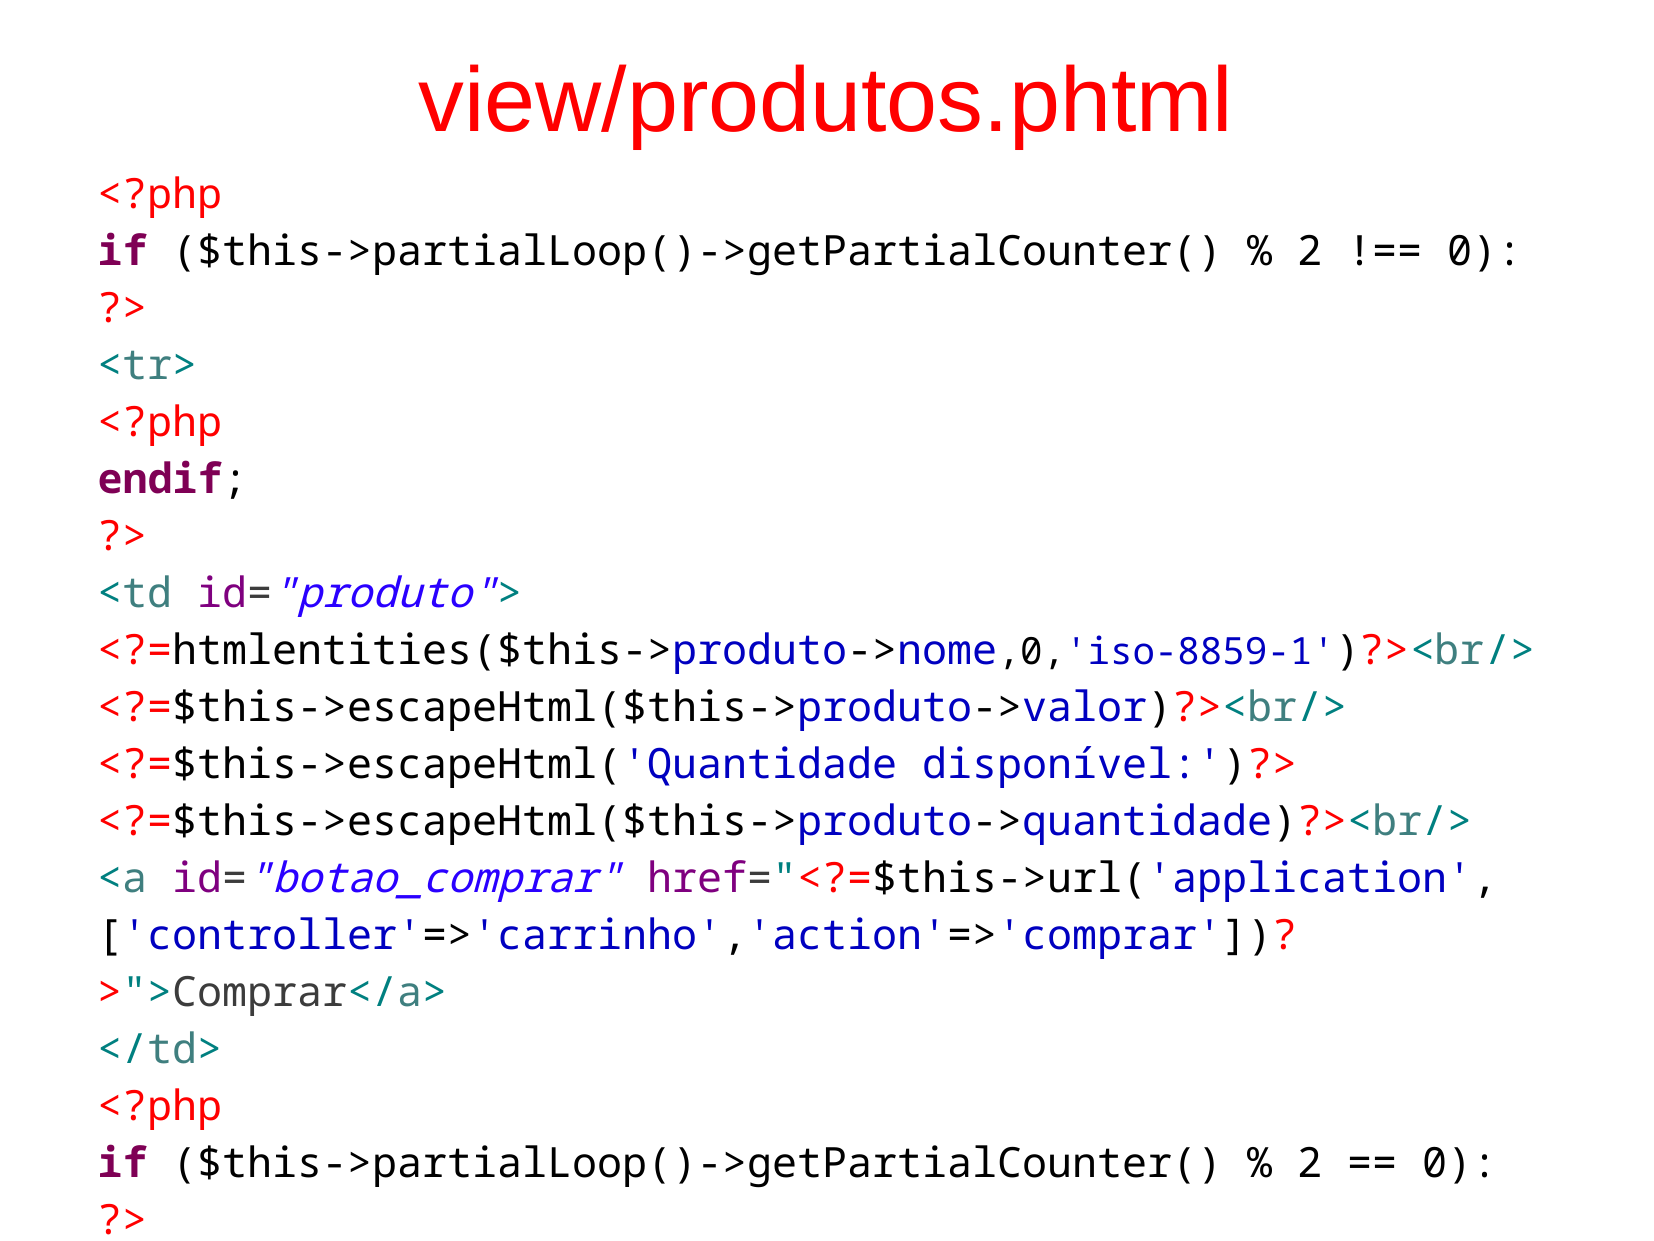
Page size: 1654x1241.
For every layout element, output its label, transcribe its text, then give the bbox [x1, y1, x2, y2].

title view/produtos.phtml [82, 0, 1571, 156]
text_box <?php if ($this->partialLoop()->getPartialCounter() % 2 !== 0): ?> <tr> <?php endif; ?> <td id="produto"> <?=htmlentities($this->produto->nome,0,'iso-8859-1')?><br/> <?=$this->escapeHtml($this->produto->valor)?><br/> <?=$this->escapeHtml('Quantidade disponível:')?> <?=$this->escapeHtml($this->produto->quantidade)?><br/> <a id="botao_comprar" href="<?=$this->url('application',['controller'=>'carrinho','action'=>'comprar'])?>">Comprar</a> </td> <?php if ($this->partialLoop()->getPartialCounter() % 2 == 0): ?> </tr> <?php endif; ?> [82, 156, 1588, 1241]
